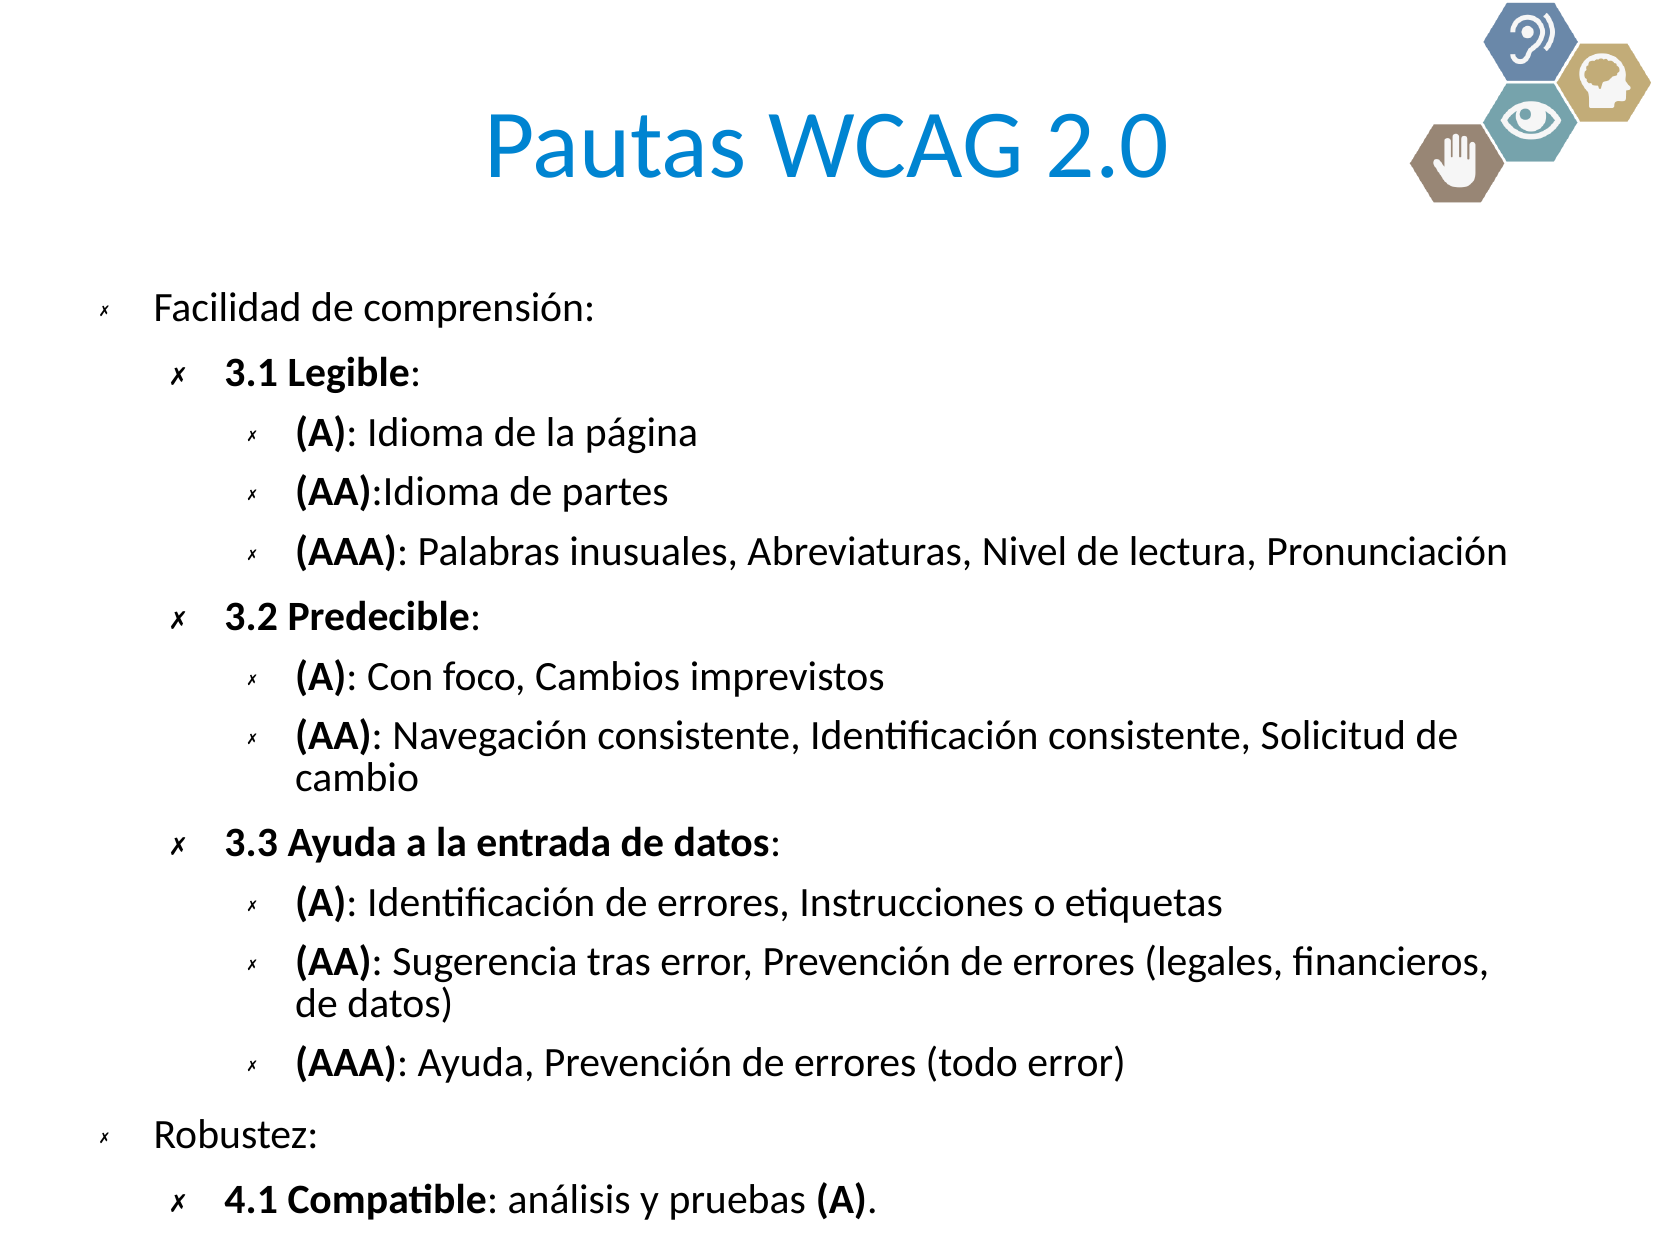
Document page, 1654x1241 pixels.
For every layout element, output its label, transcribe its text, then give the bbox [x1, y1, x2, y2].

title Pautas WCAG 2.0 [82, 49, 1571, 257]
picture [1405, 0, 1654, 206]
list Facilidad de comprensión: 3.1 Legible: (A): Idioma de la página (AA):Idioma de partes (AAA): Palabras inusuales, Abreviaturas, Nivel de lectura, Pronunciación 3.2 Predecible: (A): Con foco, Cambios imprevistos (AA): Navegación consistente, Identificación consistente, Solicitud de cambio 3.3 Ayuda a la entrada de datos: (A): Identificación de errores, Instrucciones o etiquetas (AA): Sugerencia tras error, Prevención de errores (legales, financieros, de datos) (AAA): Ayuda, Prevención de errores (todo error) Robustez: 4.1 Compatible: análisis y pruebas (A). [82, 290, 1538, 1224]
